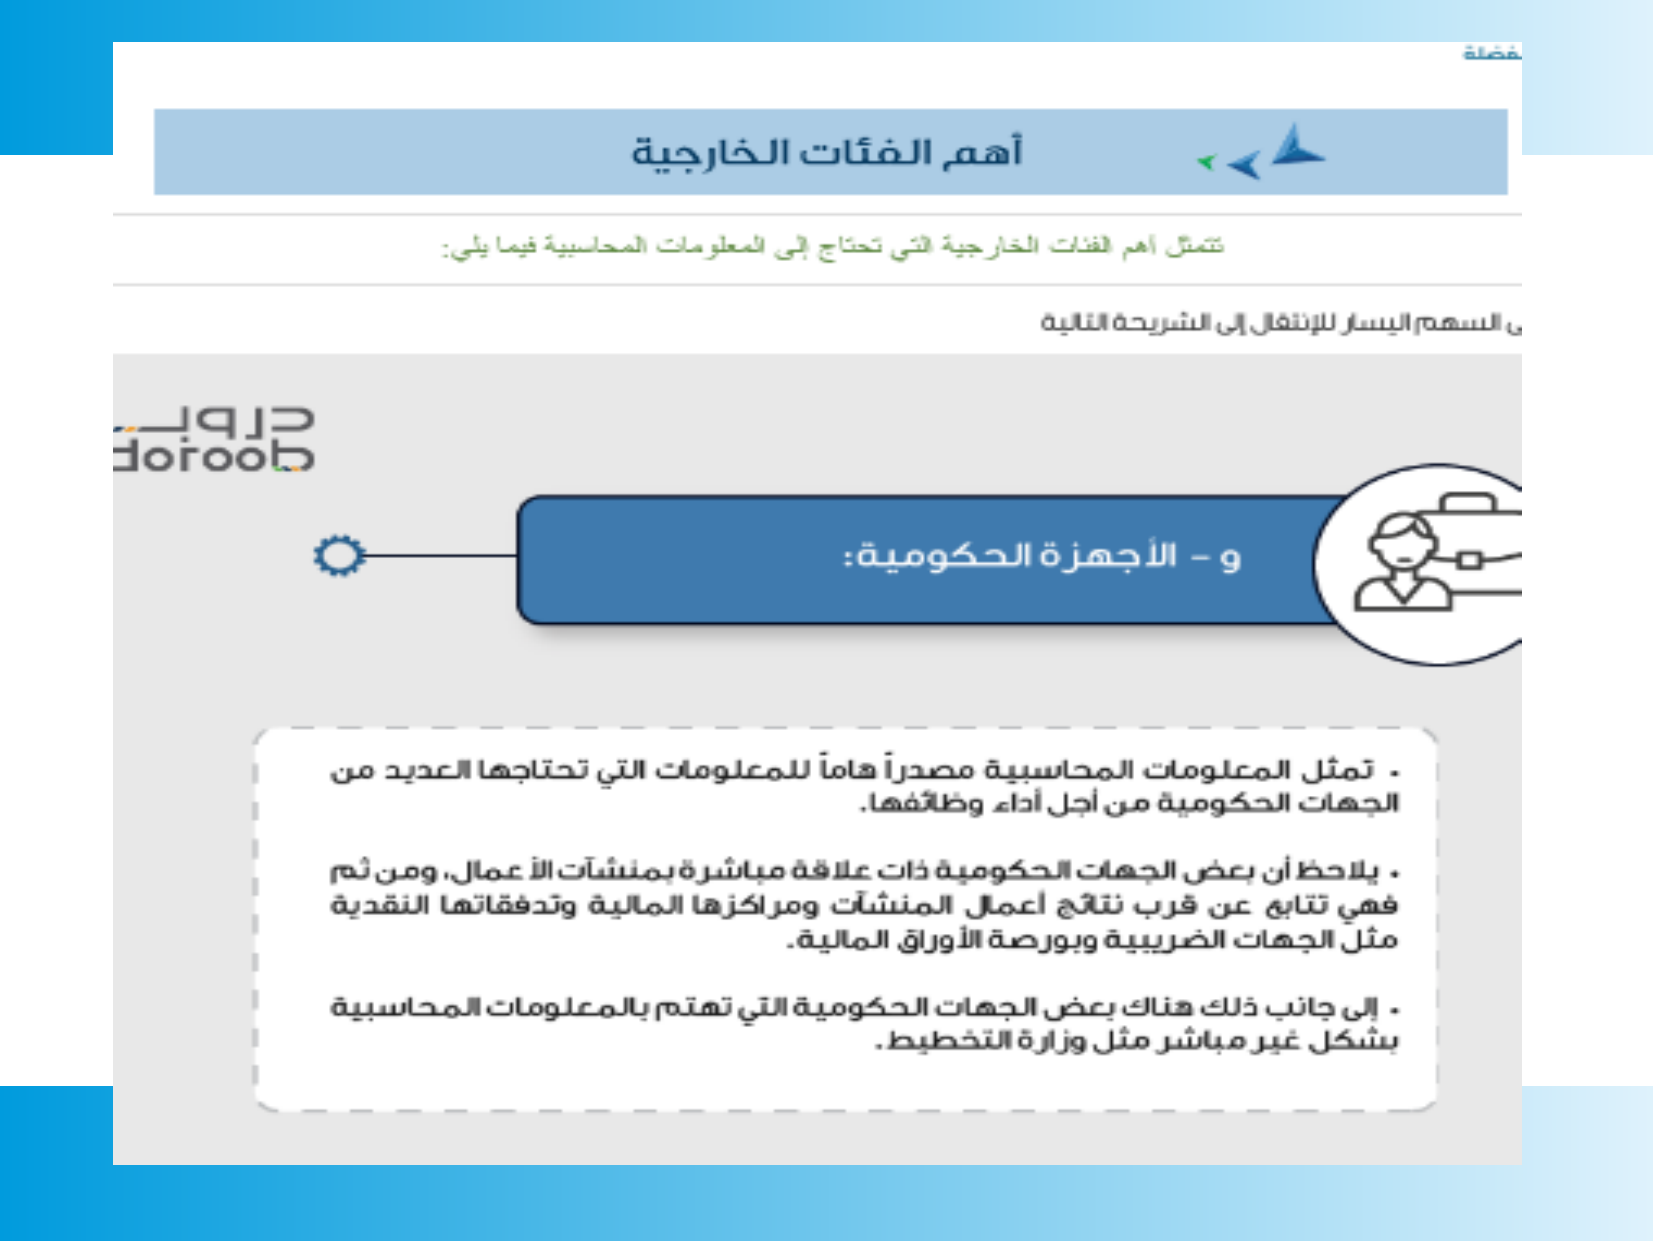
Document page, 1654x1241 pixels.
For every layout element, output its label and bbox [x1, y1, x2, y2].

picture [113, 0, 1522, 1241]
